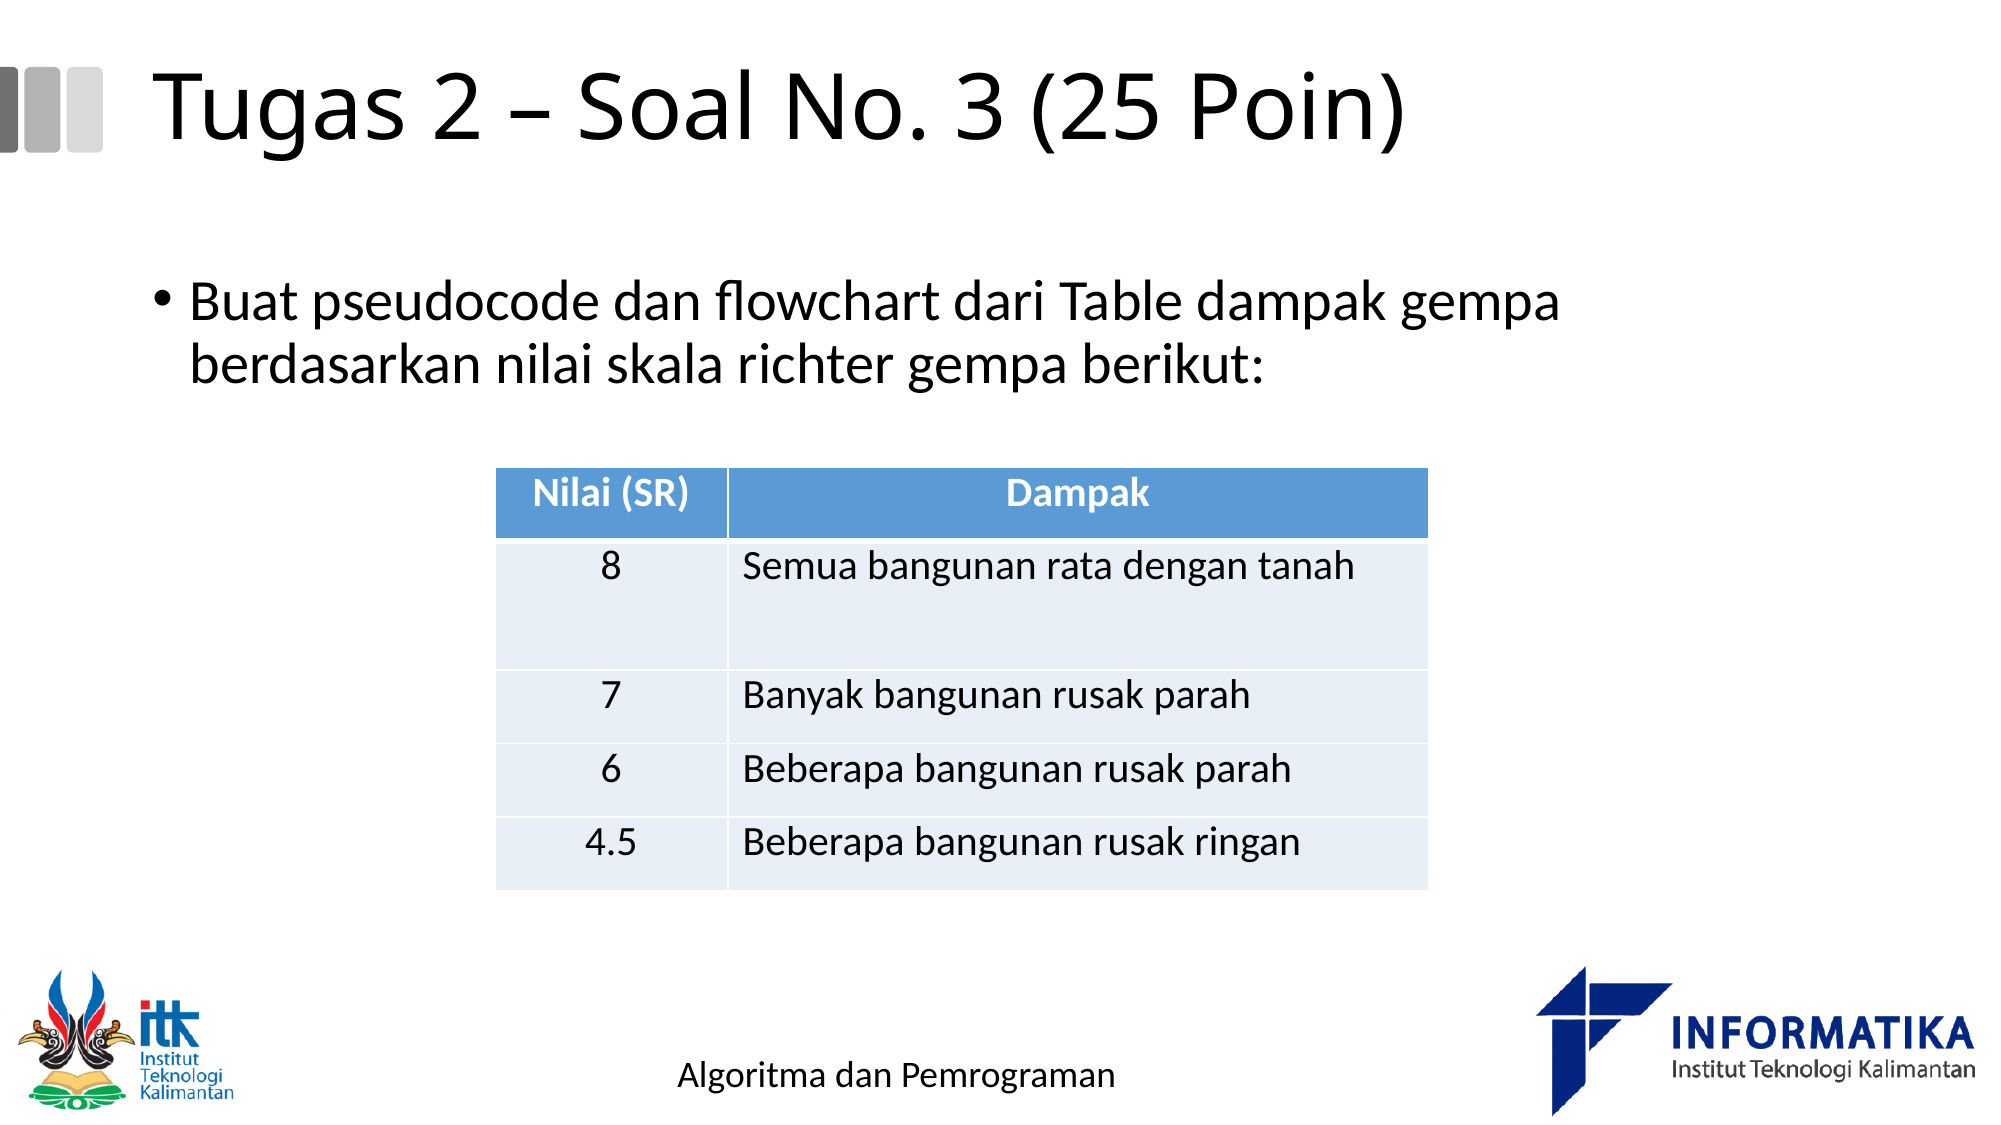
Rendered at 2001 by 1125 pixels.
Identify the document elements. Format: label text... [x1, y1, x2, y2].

picture [1534, 965, 1976, 1118]
table_header Dampak [729, 468, 1428, 538]
text_box Buat pseudocode dan flowchart dari Table dampak gempa berdasarkan nilai skala richter gempa berikut: [137, 262, 1863, 977]
table_cell Beberapa bangunan rusak parah [729, 744, 1428, 816]
table_cell 8 [496, 544, 727, 669]
table_header Nilai (SR) [496, 468, 727, 538]
table_cell Banyak bangunan rusak parah [729, 671, 1428, 743]
text_box Algoritma dan Pemrograman [662, 1042, 1338, 1103]
table_cell 6 [496, 744, 727, 816]
table_cell 7 [496, 671, 727, 743]
text_box Tugas 2 – Soal No. 3 (25 Poin) [137, 1, 1863, 219]
table_cell 4.5 [496, 818, 727, 890]
picture [0, 935, 252, 1125]
table_cell Semua bangunan rata dengan tanah [729, 544, 1428, 669]
table_cell Beberapa bangunan rusak ringan [729, 818, 1428, 890]
